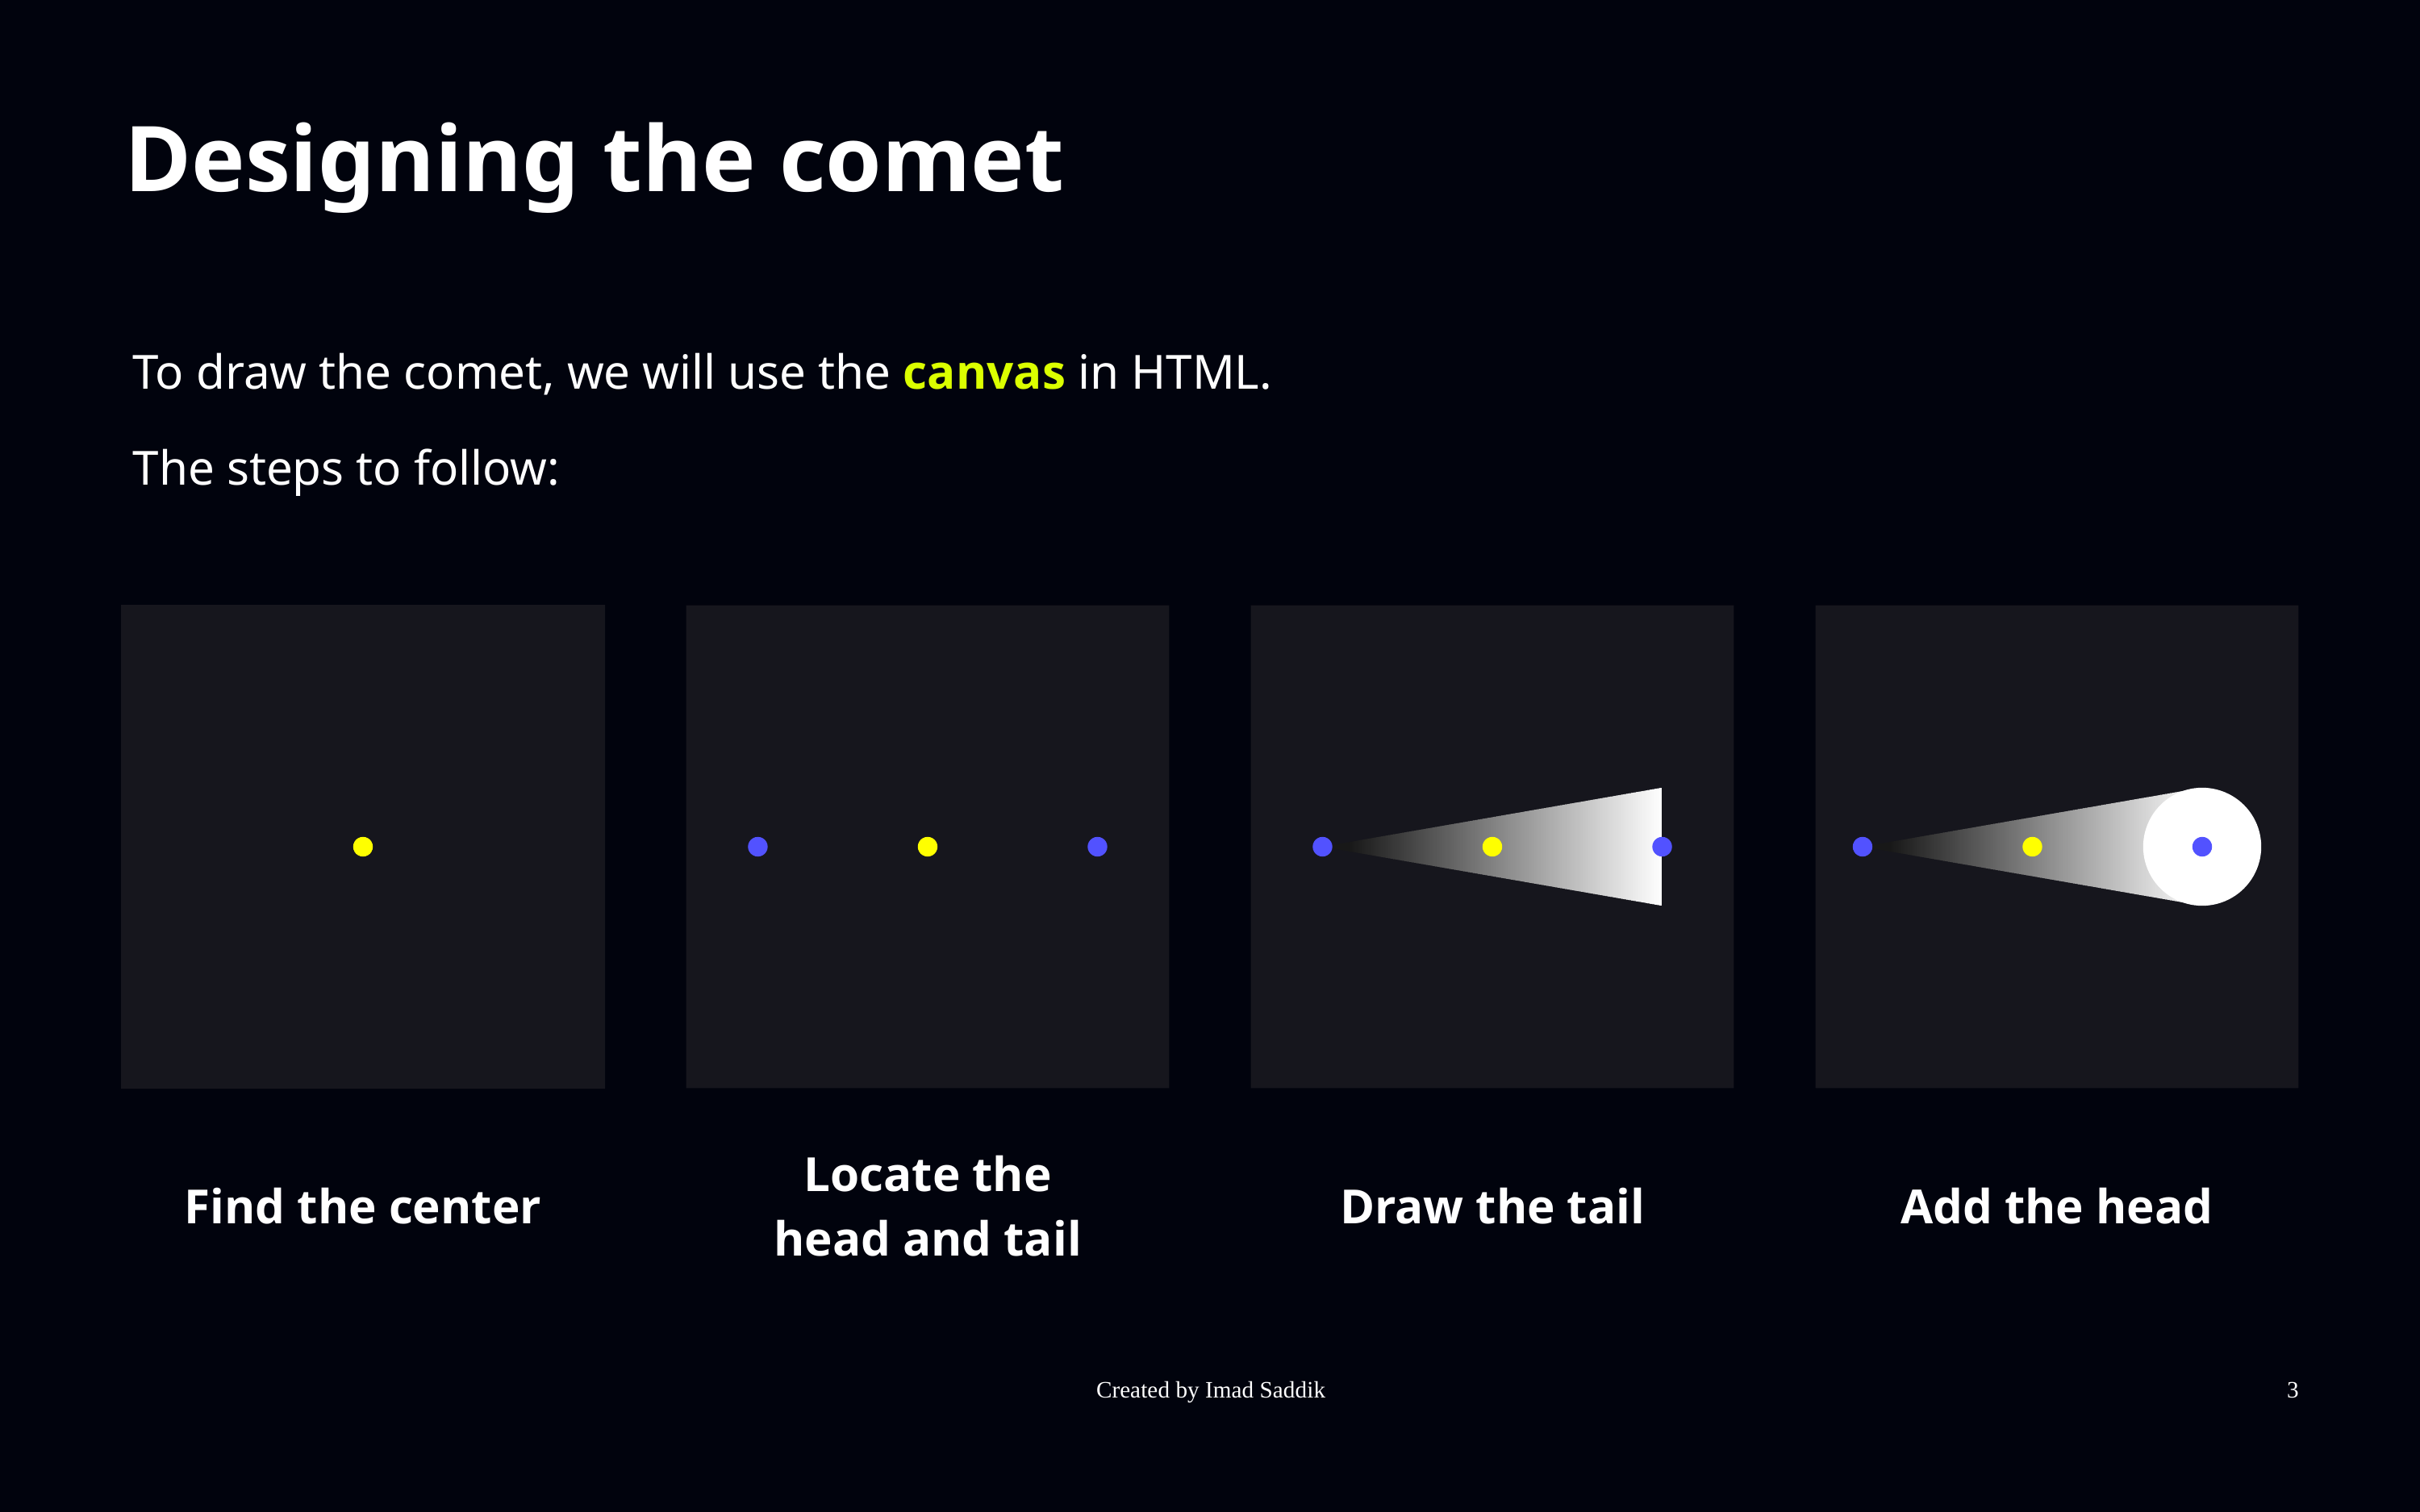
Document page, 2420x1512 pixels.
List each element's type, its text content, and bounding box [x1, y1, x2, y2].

picture [121, 605, 606, 1089]
text_box Add the head [1860, 1171, 2254, 1240]
text_box Locate the head and tail [731, 1142, 1124, 1268]
text_box To draw the comet, we will use the canvas in HTML. The steps to follow: [121, 301, 1701, 606]
picture [1815, 605, 2300, 1089]
text_box Designing the comet [112, 61, 1411, 251]
text_box Find the center [166, 1171, 560, 1240]
picture [1250, 605, 1735, 1089]
picture [685, 605, 1170, 1089]
text_box Draw the tail [1296, 1171, 1689, 1240]
